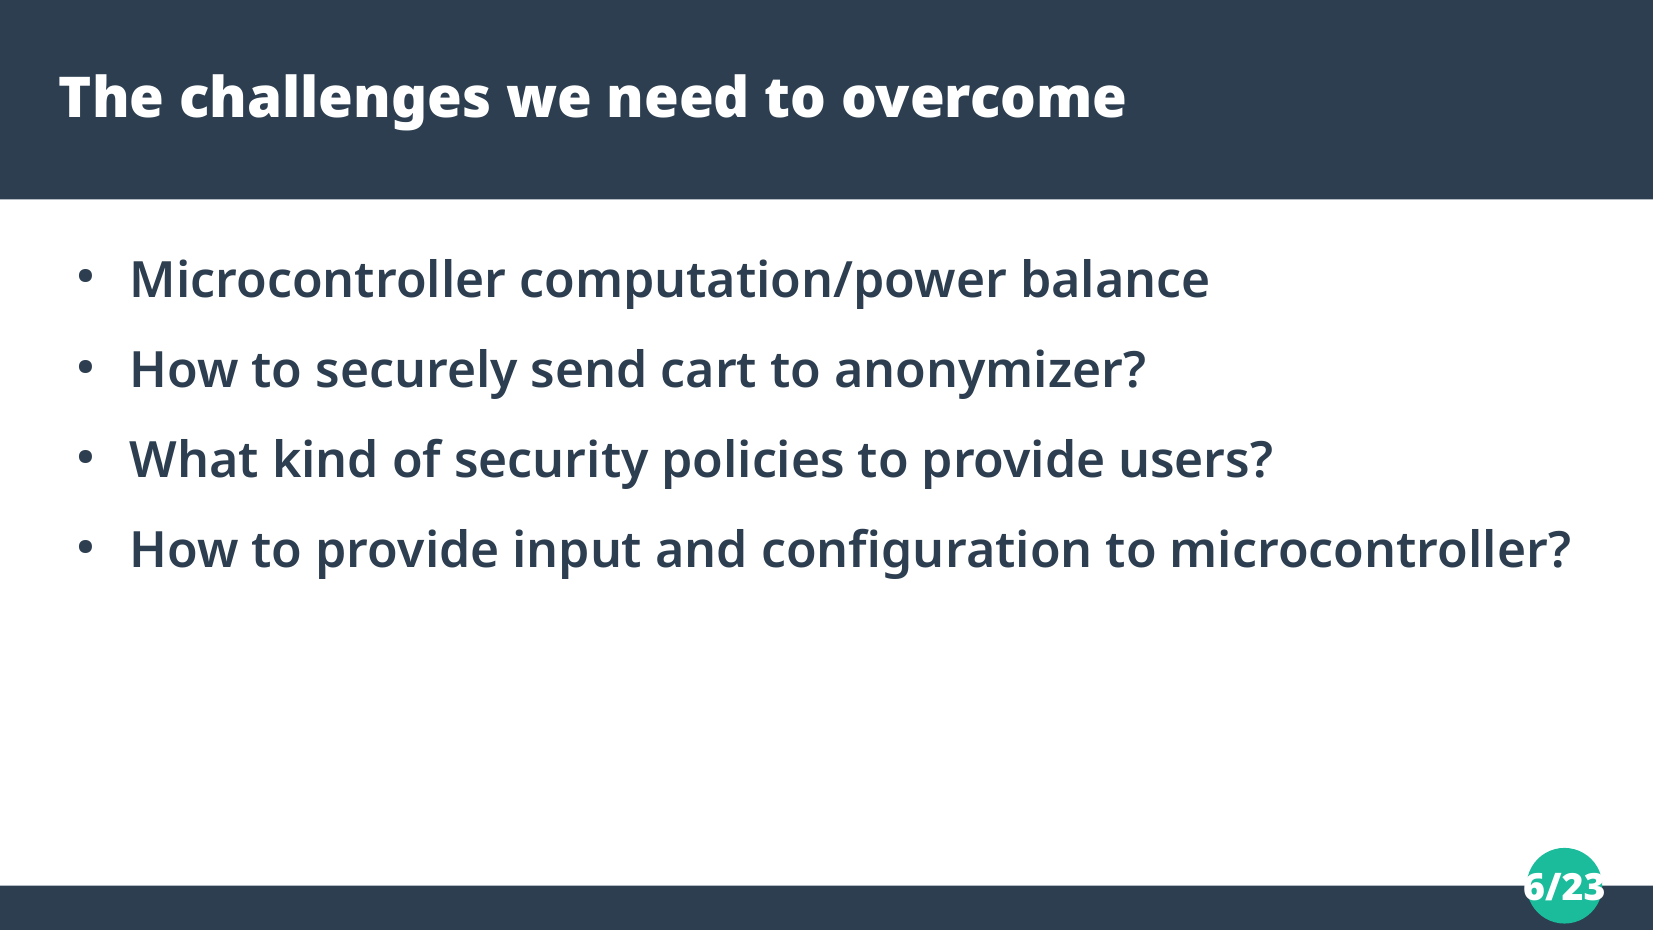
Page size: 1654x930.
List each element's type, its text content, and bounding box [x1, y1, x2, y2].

title The challenges we need to overcome [58, 36, 1594, 155]
list Microcontroller computation/power balance How to securely send cart to anonymizer? What kind of security policies to provide users? How to provide input and configuration to microcontroller? [58, 243, 1594, 864]
